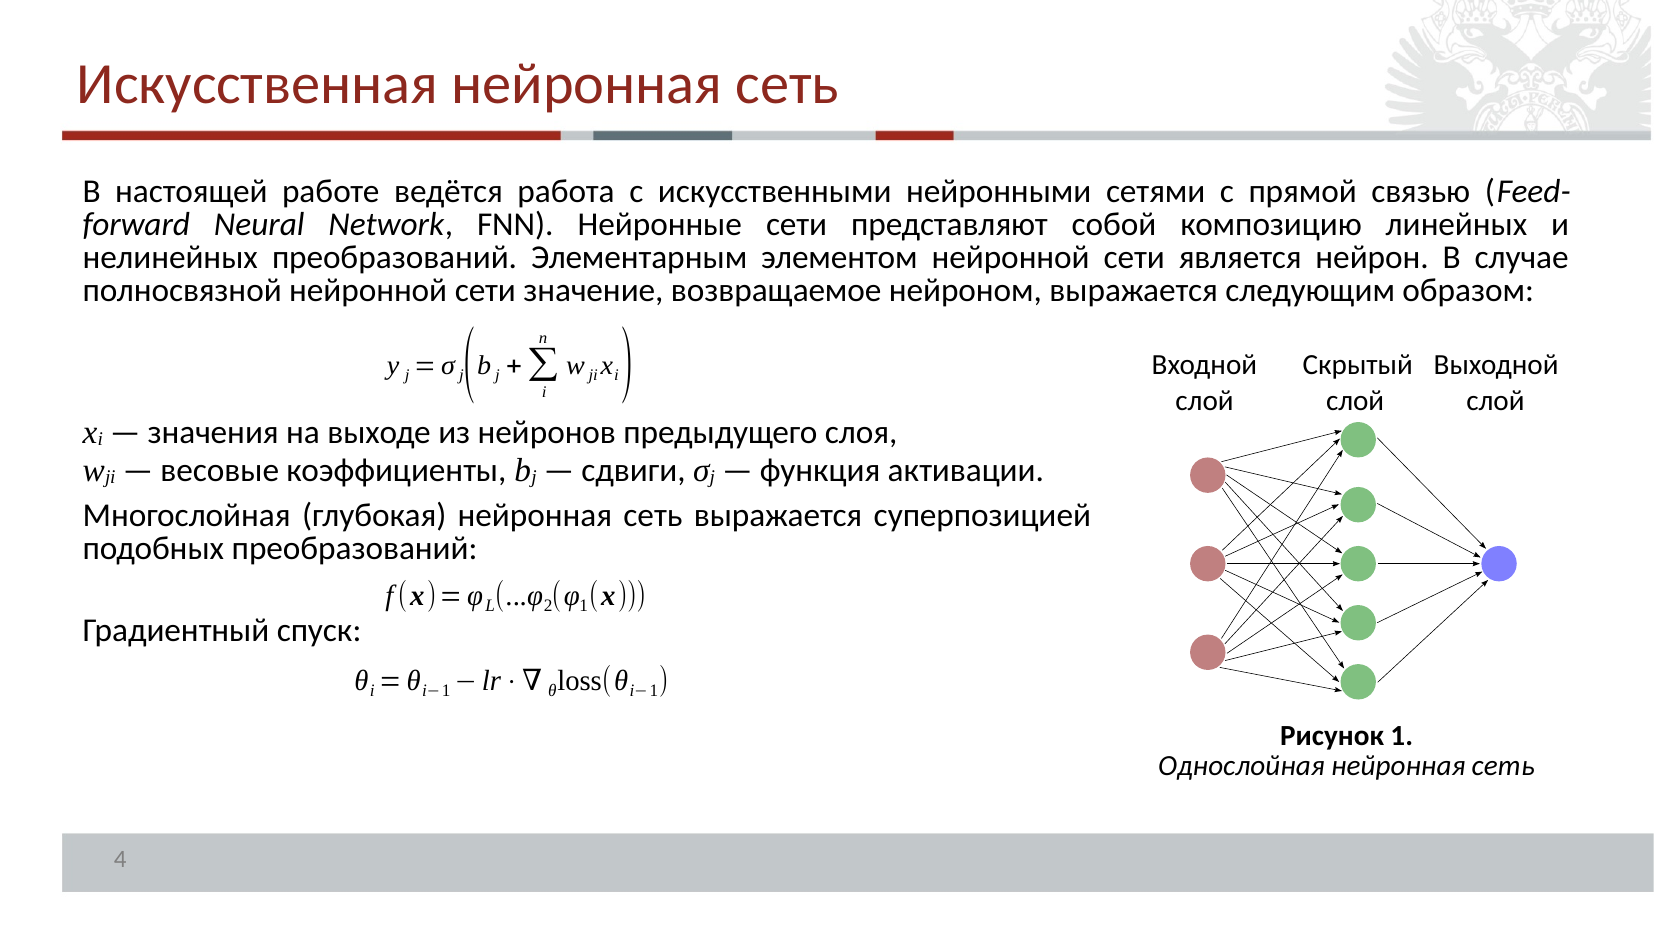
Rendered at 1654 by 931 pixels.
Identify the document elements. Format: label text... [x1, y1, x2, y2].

list В настоящей работе ведётся работа с искусственными нейронными сетями с прямой связью (Feed-forward Neural Network, FNN). Нейронные сети представляют собой композицию линейных и нелинейных преобразований. Элементарным элементом нейронной сети является нейрон. В случае полносвязной нейронной сети значение, возвращаемое нейроном, выражается следующим образом: [82, 177, 1571, 325]
chart [383, 579, 647, 617]
chart [354, 663, 669, 701]
picture [0, 0, 1654, 931]
text_box xi — значения на выходе из нейронов предыдущего слоя, wji — весовые коэффициенты, bj — сдвиги, σj — функция активации. Многослойная (глубокая) нейронная сеть выражается суперпозицией подобных преобразований: [82, 413, 1093, 602]
text_box Рисунок 1. Однослойная нейронная сеть [1158, 723, 1536, 783]
title Искусственная нейронная сеть [76, 48, 1565, 130]
chart [383, 324, 634, 406]
text_box Градиентный спуск: [82, 616, 408, 650]
